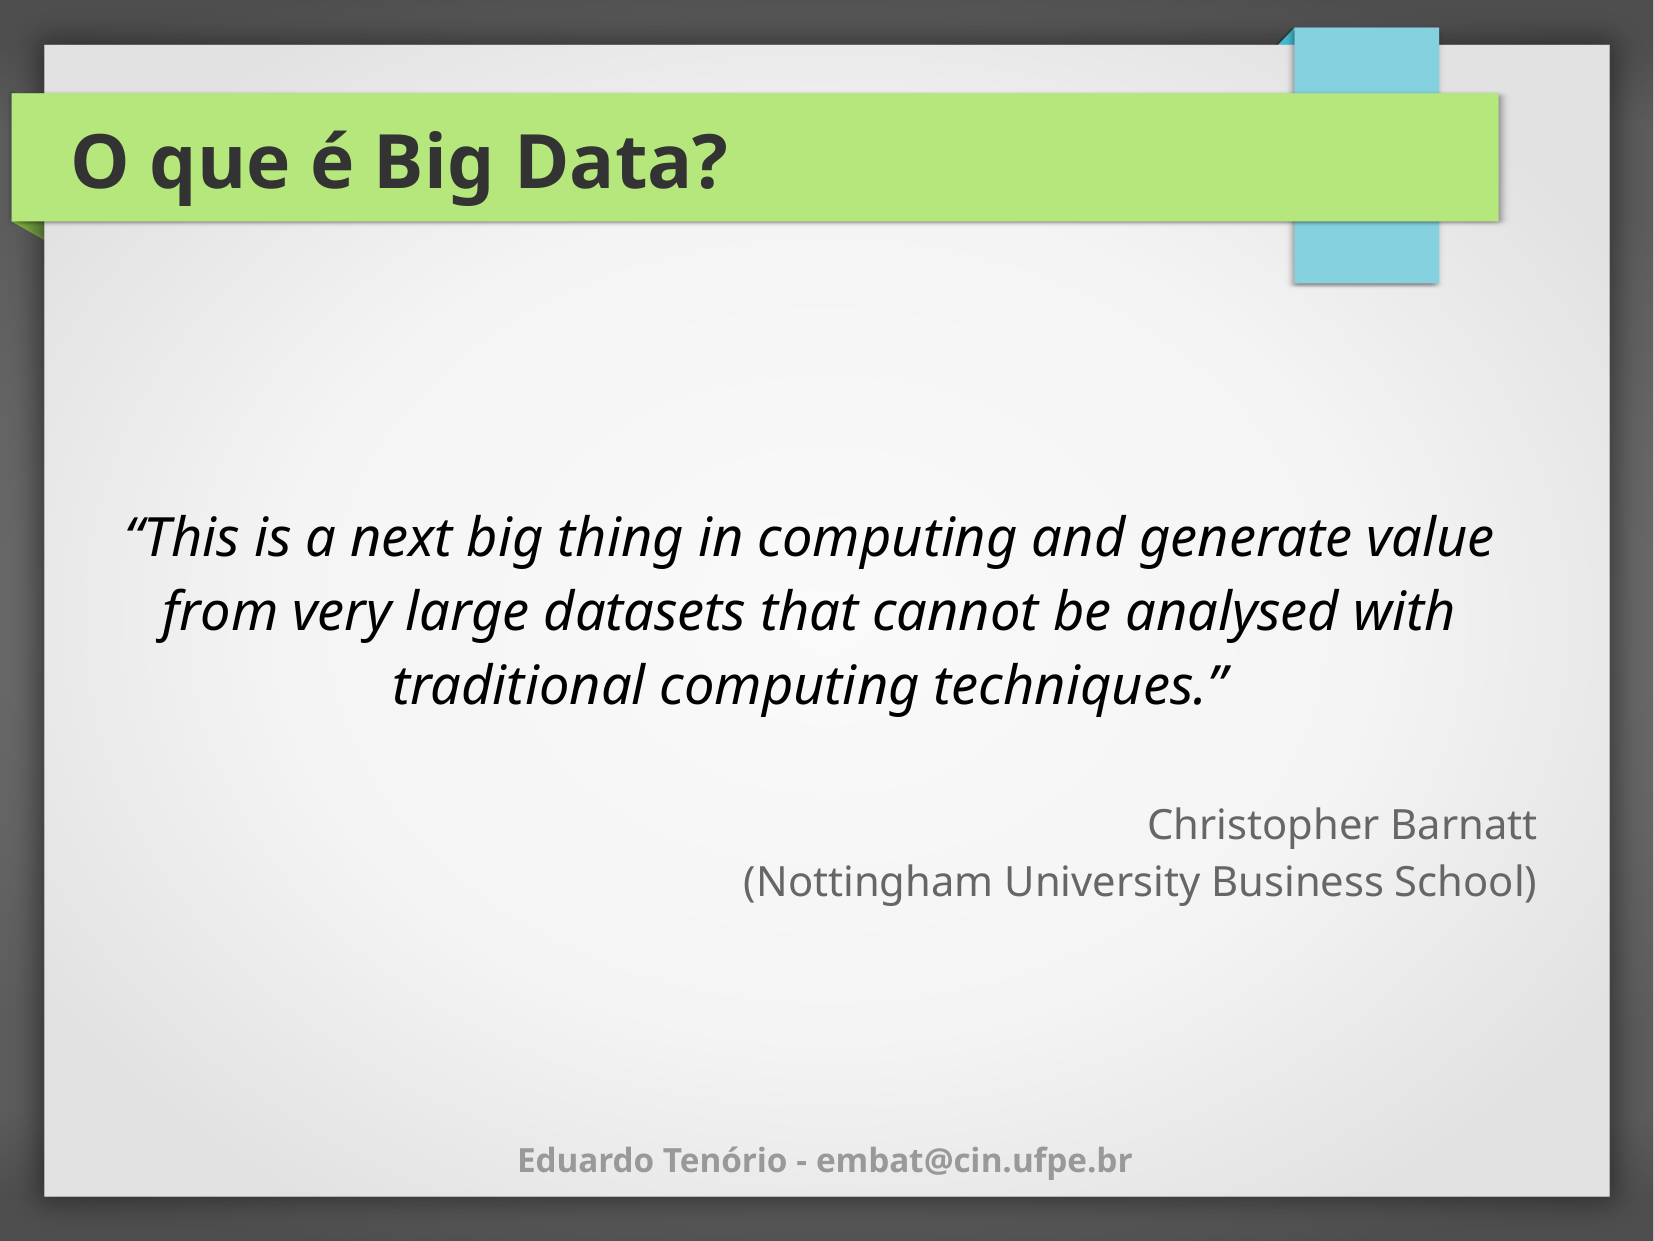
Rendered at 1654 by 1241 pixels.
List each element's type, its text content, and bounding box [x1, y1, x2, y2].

title O que é Big Data? [70, 97, 1229, 221]
subtitle “This is a next big thing in computing and generate value from very large datasets that cannot be analysed with traditional computing techniques.” Christopher Barnatt (Nottingham University Business School) [82, 343, 1538, 1063]
picture [0, 0, 1654, 1241]
text_box Eduardo Tenório - embat@cin.ufpe.br [45, 1130, 1606, 1201]
